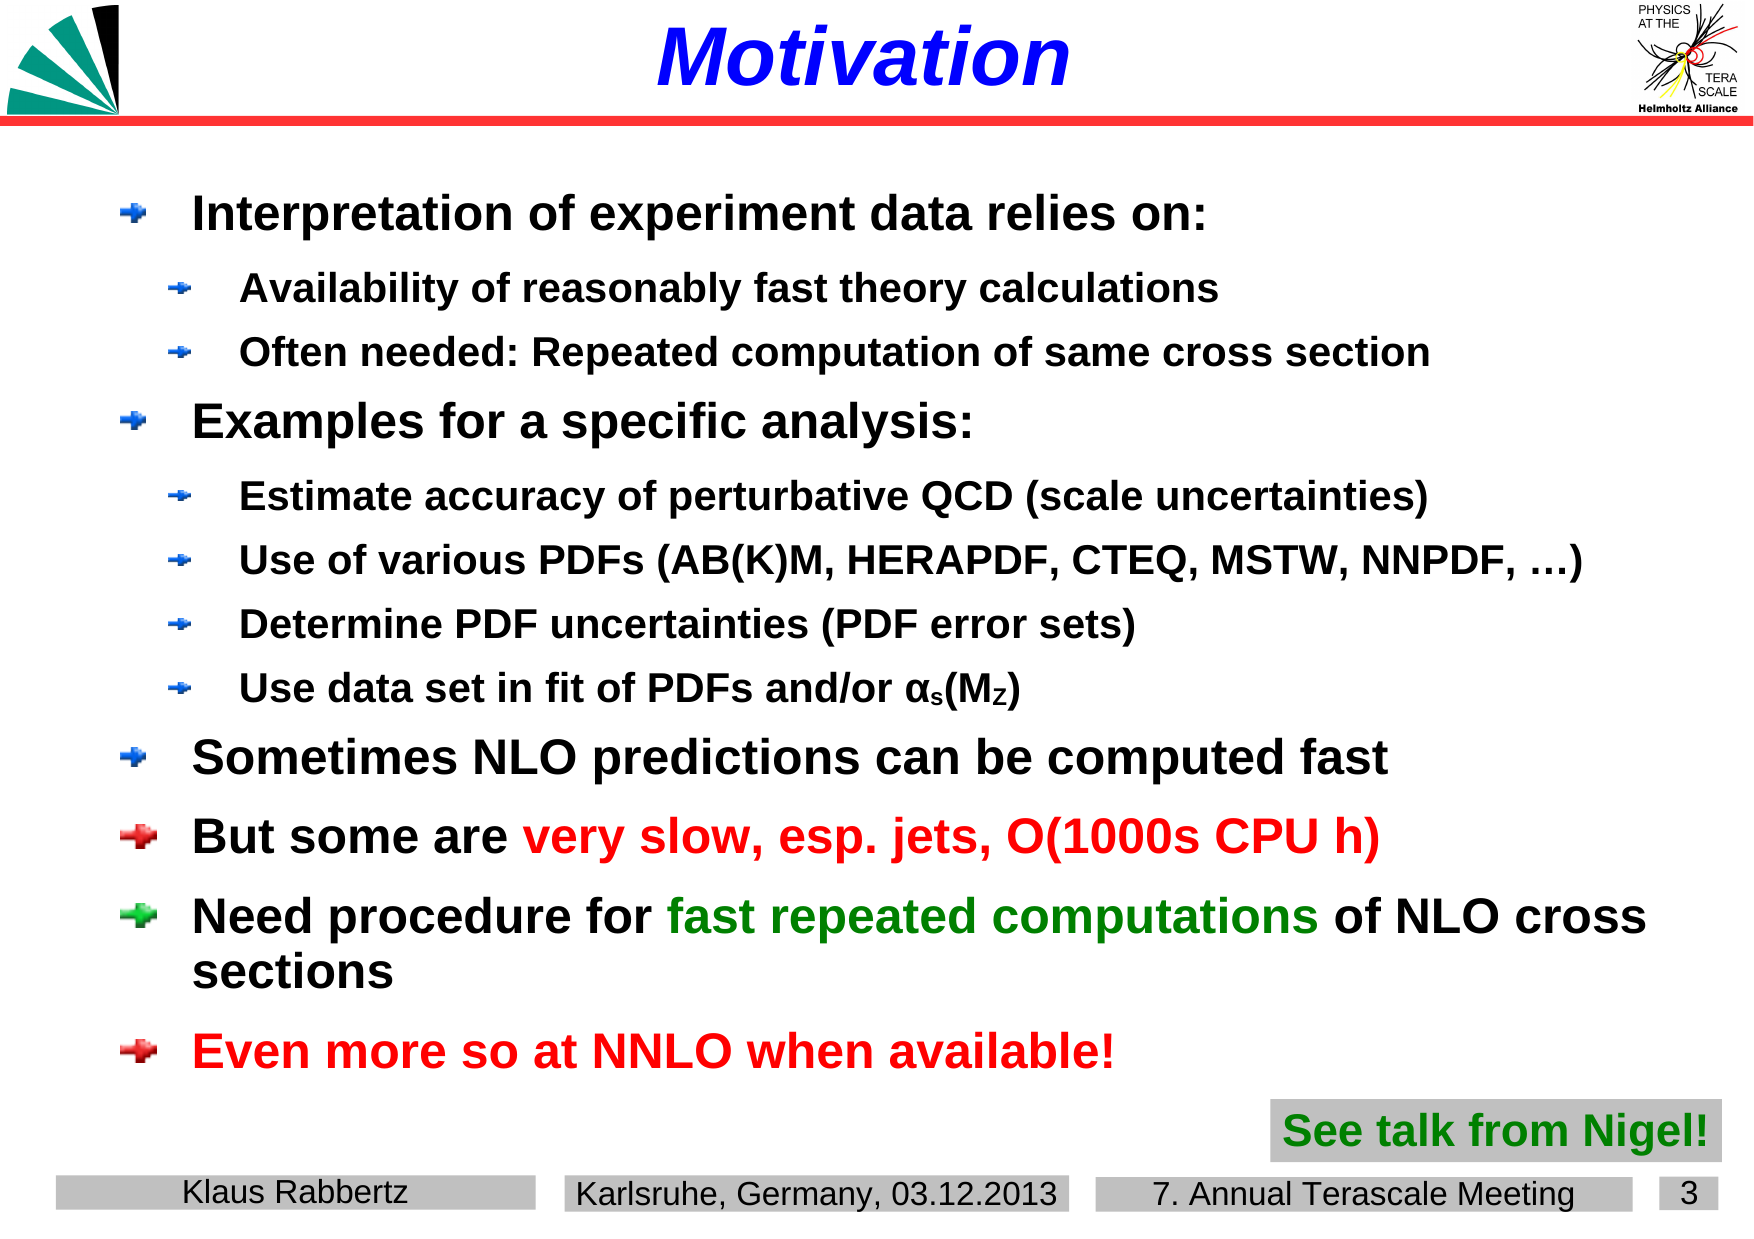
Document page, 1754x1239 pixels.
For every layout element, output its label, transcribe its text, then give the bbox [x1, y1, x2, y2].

title Motivation [123, 0, 1606, 114]
picture [1631, 1, 1745, 115]
text_box See talk from Nigel! [1270, 1099, 1722, 1163]
picture [7, 5, 119, 116]
list Interpretation of experiment data relies on: Availability of reasonably fast theory calculations Often needed: Repeated computation of same cross section Examples for a specific analysis: Estimate accuracy of perturbative QCD (scale uncertainties) Use of various PDFs (AB(K)M, HERAPDF, CTEQ, MSTW, NNPDF, …) Determine PDF uncertainties (PDF error sets) Use data set in fit of PDFs and/or αs(MZ) Sometimes NLO predictions can be computed fast But some are very slow, esp. jets, O(1000s CPU h) Need procedure for fast repeated computations of NLO cross sections Even more so at NNLO when available! [61, 185, 1687, 1093]
